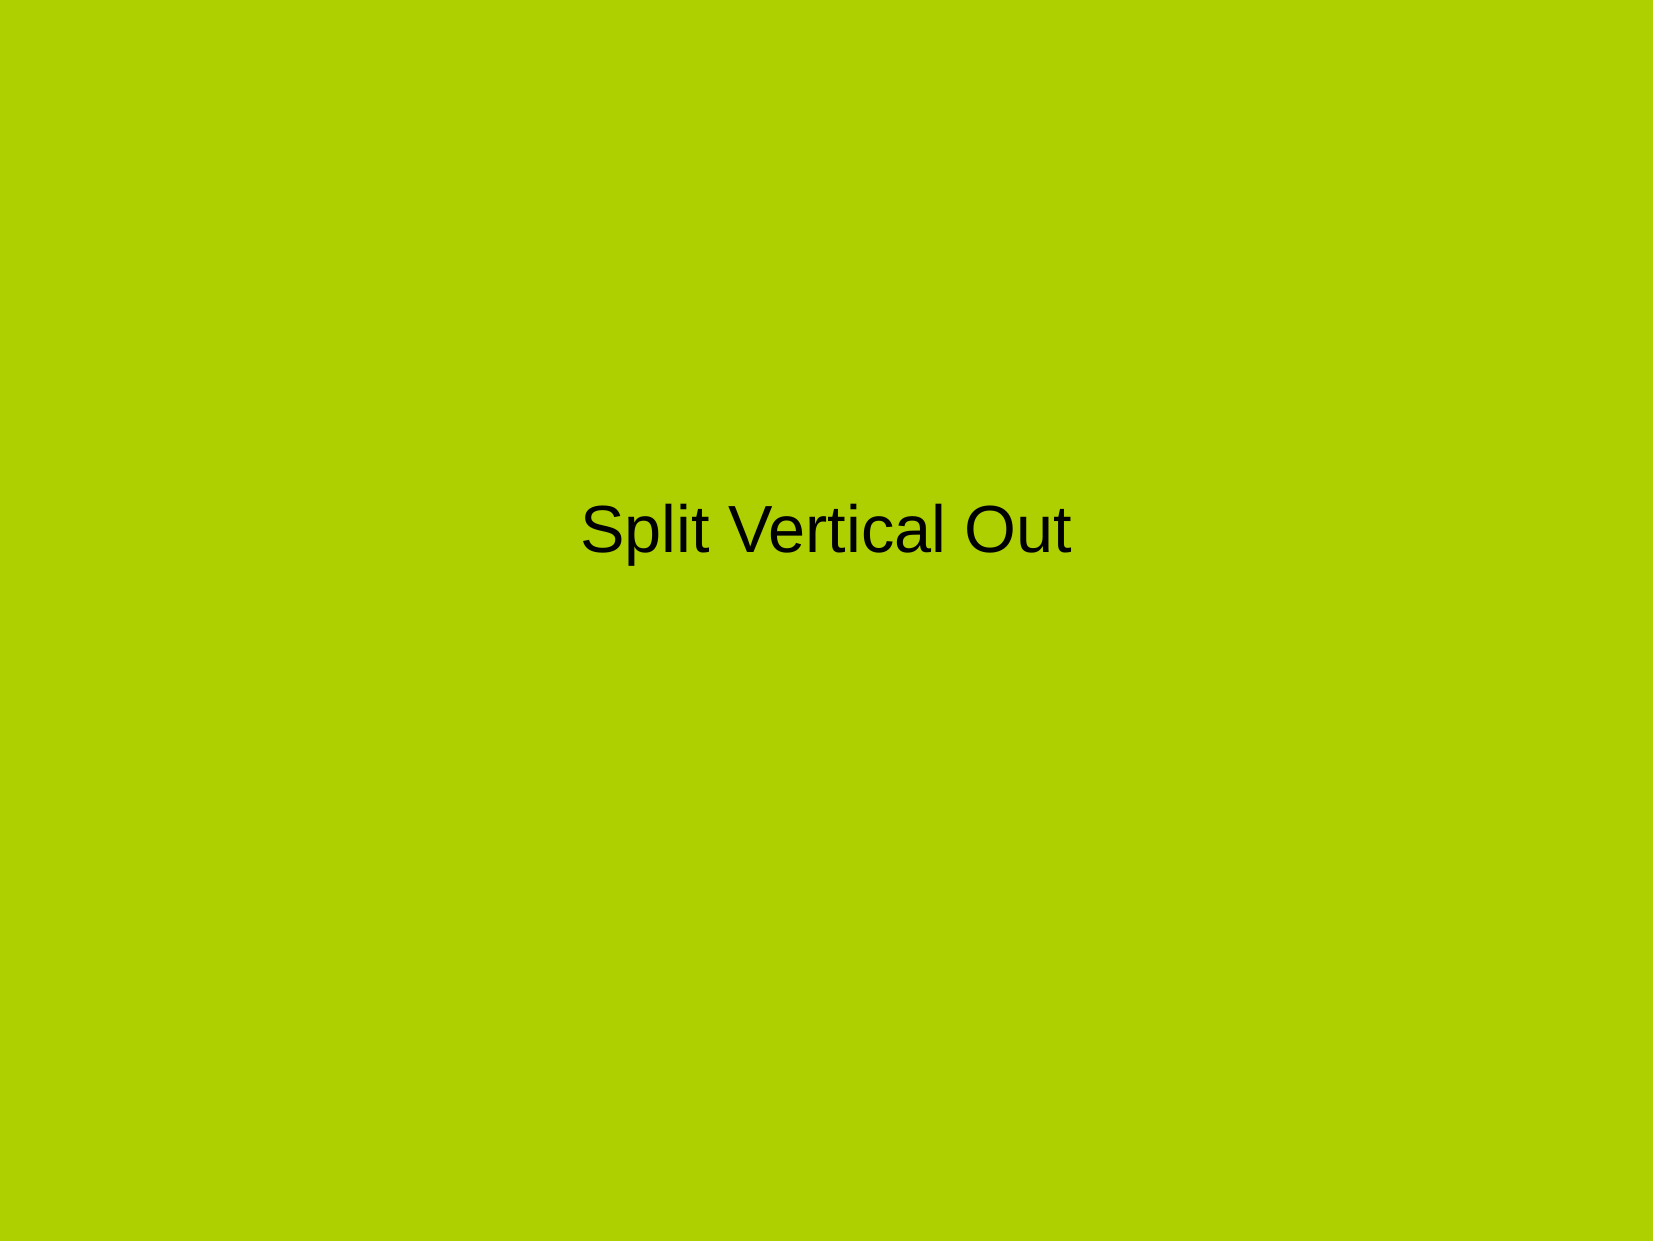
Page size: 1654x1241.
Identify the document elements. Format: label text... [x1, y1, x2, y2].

subtitle Split Vertical Out [82, 49, 1571, 1010]
